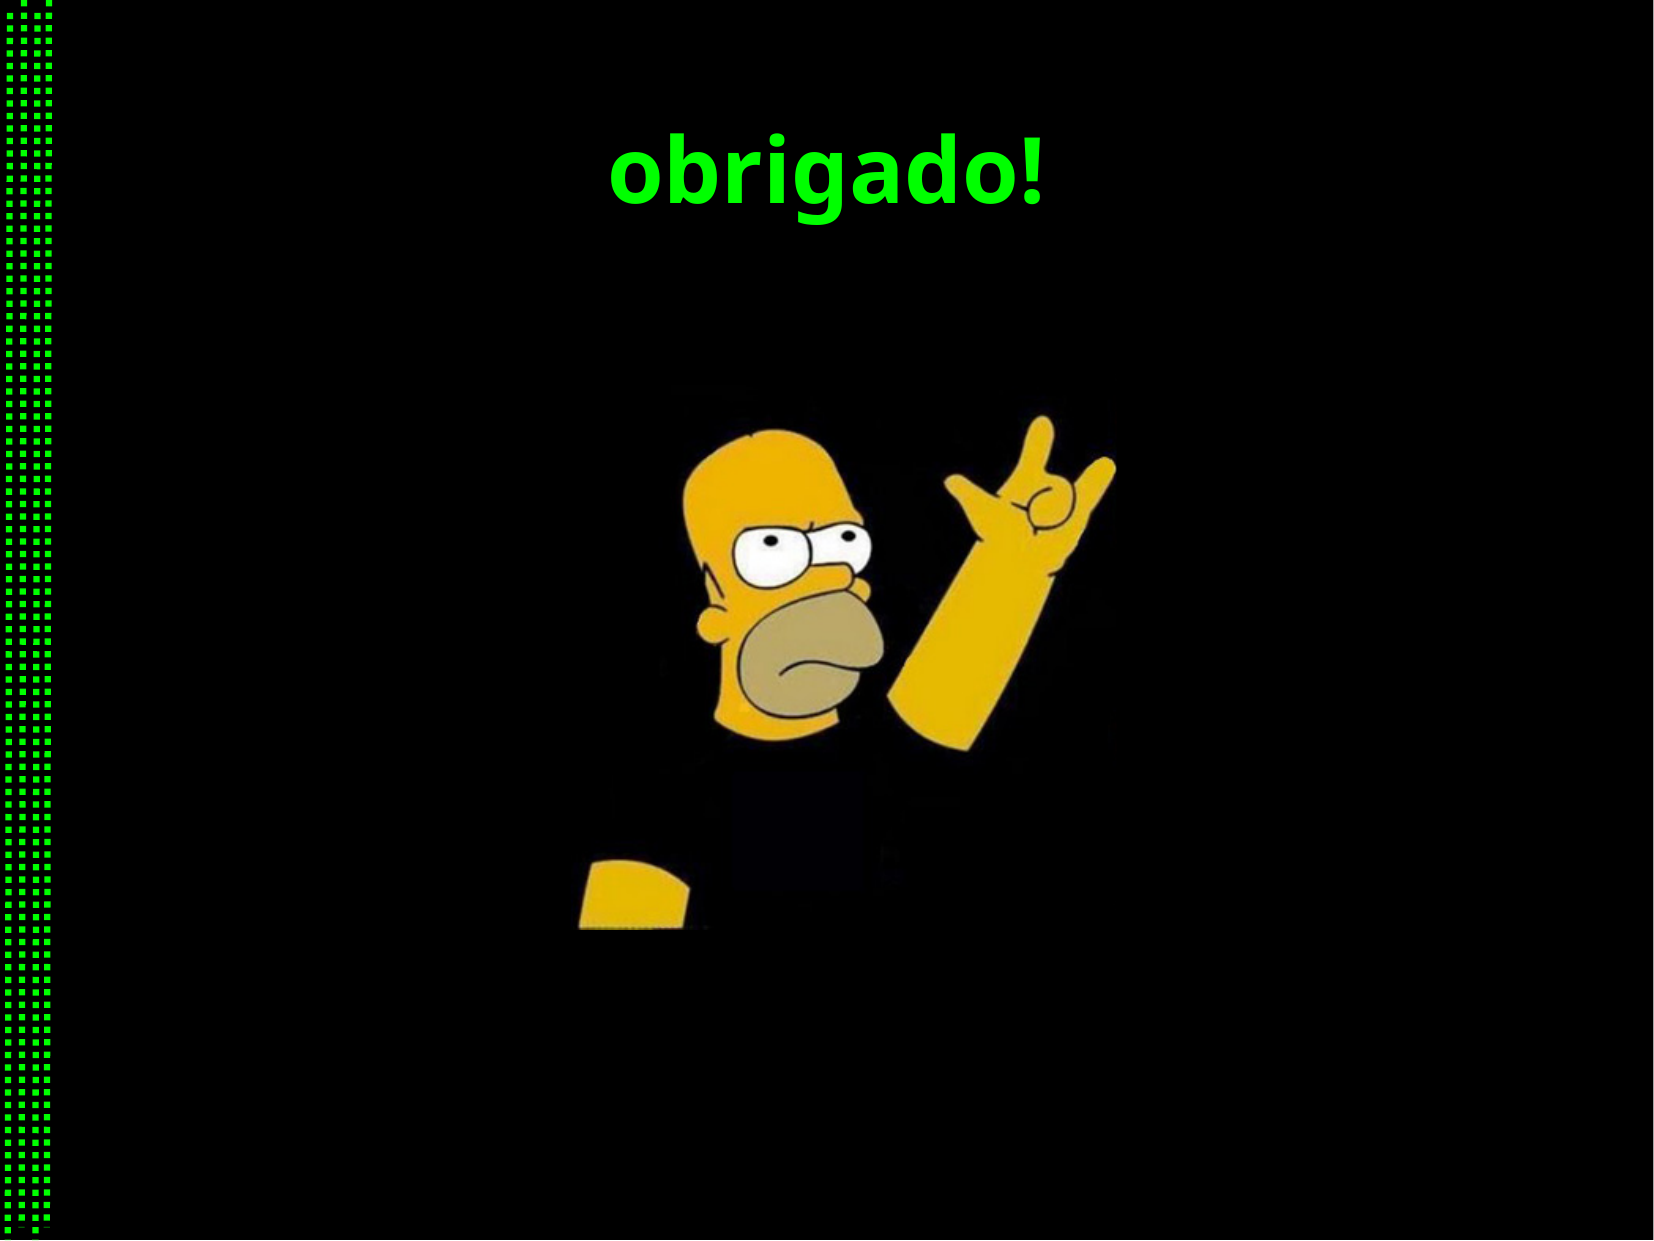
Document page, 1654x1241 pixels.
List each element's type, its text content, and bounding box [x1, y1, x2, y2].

title obrigado! [82, 49, 1571, 257]
picture [570, 374, 1117, 930]
